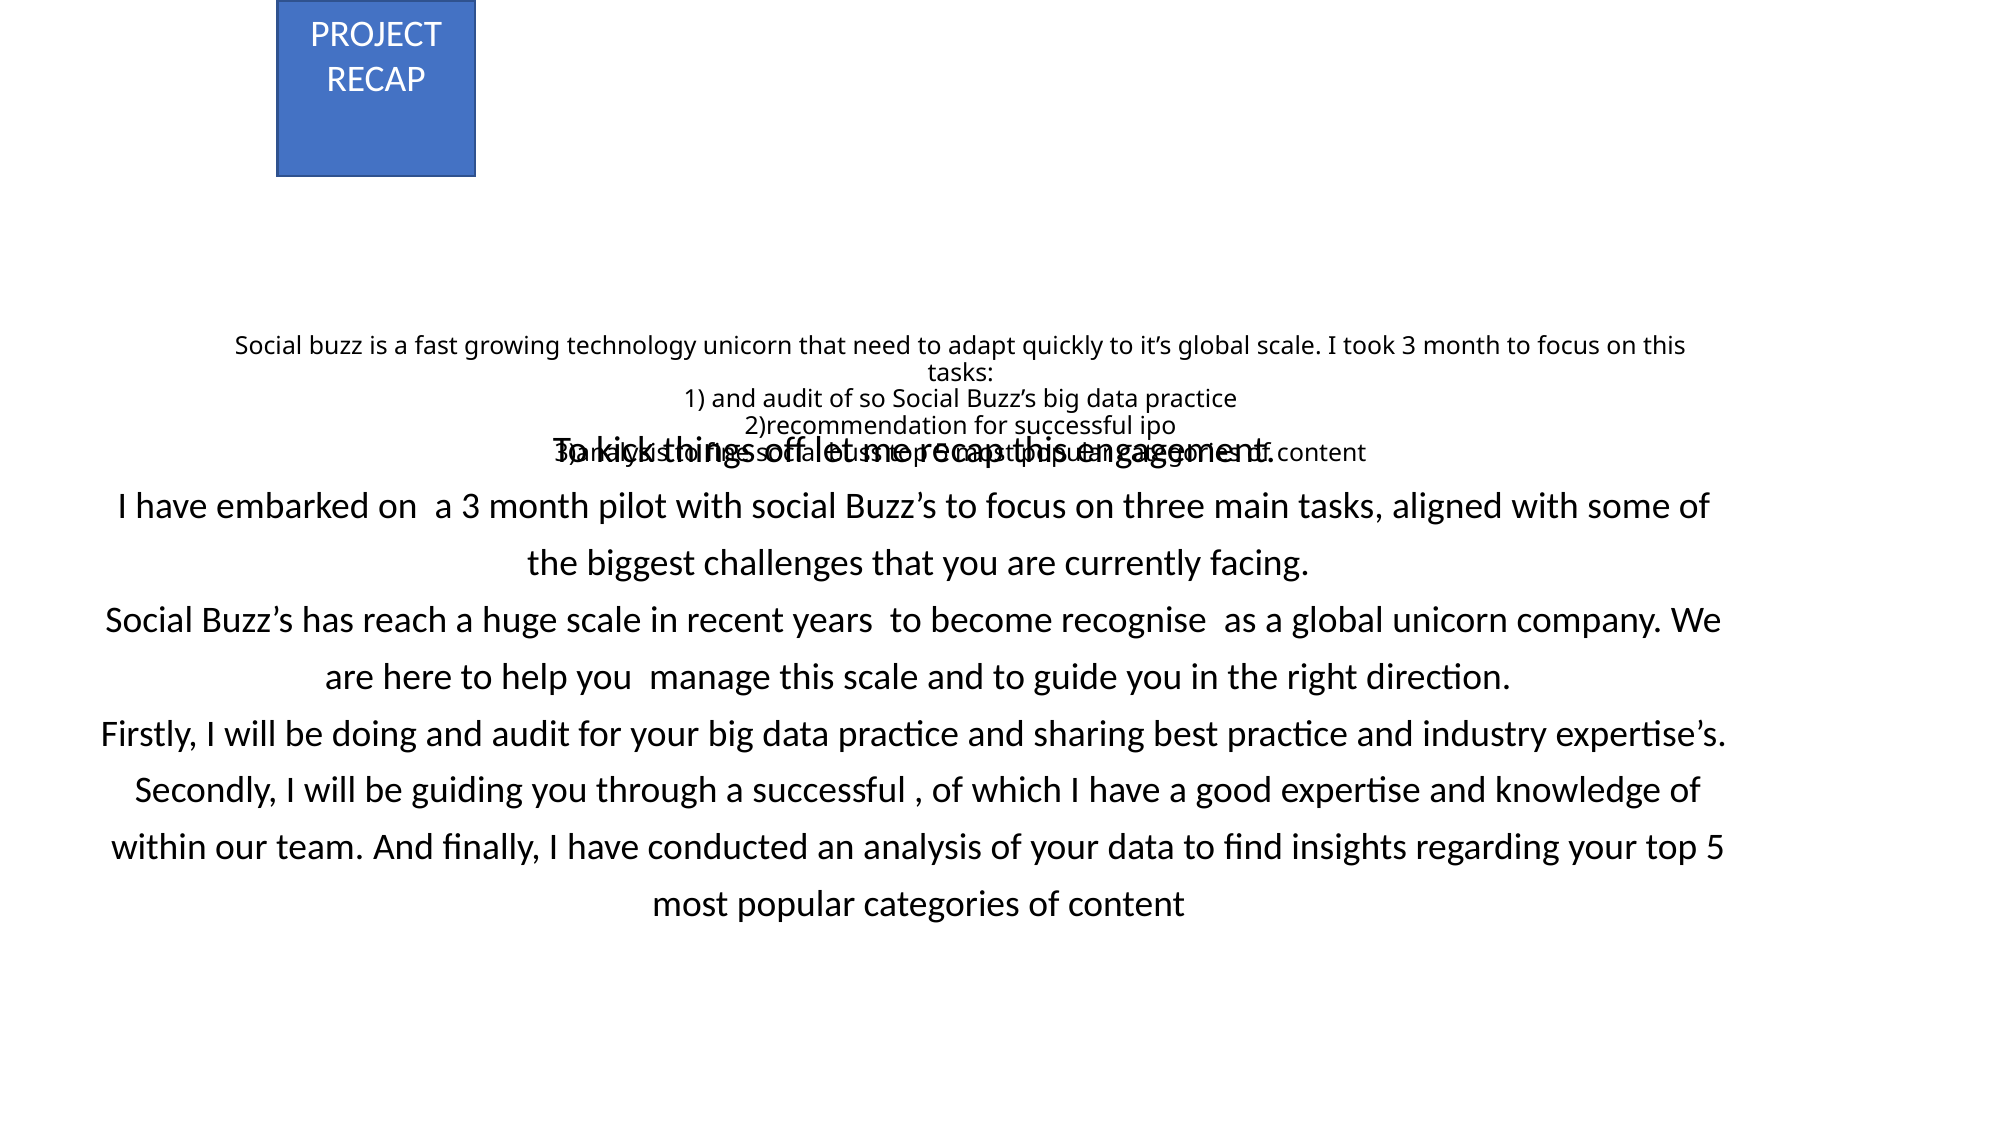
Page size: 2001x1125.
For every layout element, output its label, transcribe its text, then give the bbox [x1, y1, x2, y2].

subtitle To kick things off let me recap this engagement. I have embarked on a 3 month pilot with social Buzz’s to focus on three main tasks, aligned with some of the biggest challenges that you are currently facing. Social Buzz’s has reach a huge scale in recent years to become recognise as a global unicorn company. We are here to help you manage this scale and to guide you in the right direction. Firstly, I will be doing and audit for your big data practice and sharing best practice and industry expertise’s. Secondly, I will be guiding you through a successful , of which I have a good expertise and knowledge of within our team. And finally, I have conducted an analysis of your data to find insights regarding your top 5 most popular categories of content [81, 425, 1748, 1118]
title Social buzz is a fast growing technology unicorn that need to adapt quickly to it’s global scale. I took 3 month to focus on this tasks: 1) and audit of so Social Buzz’s big data practice 2)recommendation for successful ipo 3)analysis to fine social buss top 5 most popular categories of content [198, 58, 1723, 425]
text_box PROJECT RECAP [278, 1, 475, 176]
